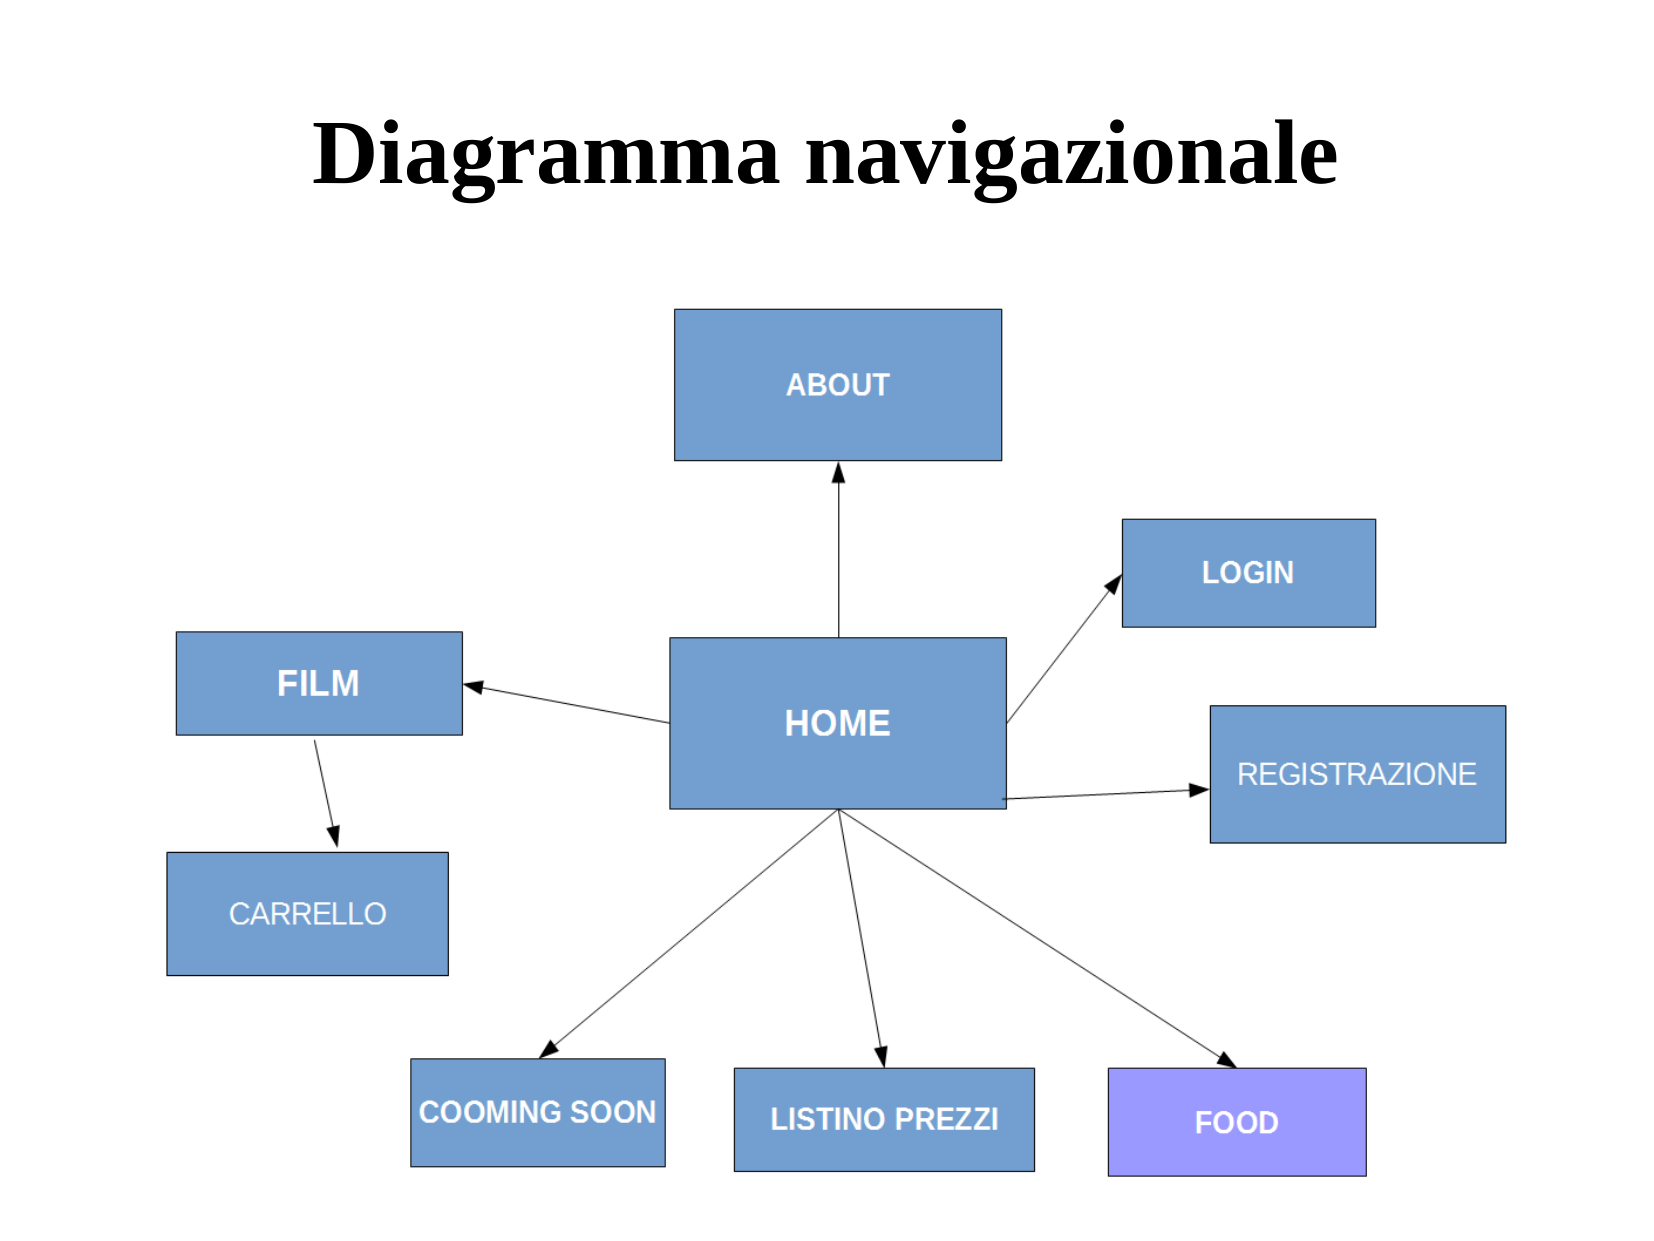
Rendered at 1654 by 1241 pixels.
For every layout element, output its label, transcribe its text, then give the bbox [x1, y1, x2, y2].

picture [136, 283, 1571, 1212]
title Diagramma navigazionale [82, 49, 1571, 257]
